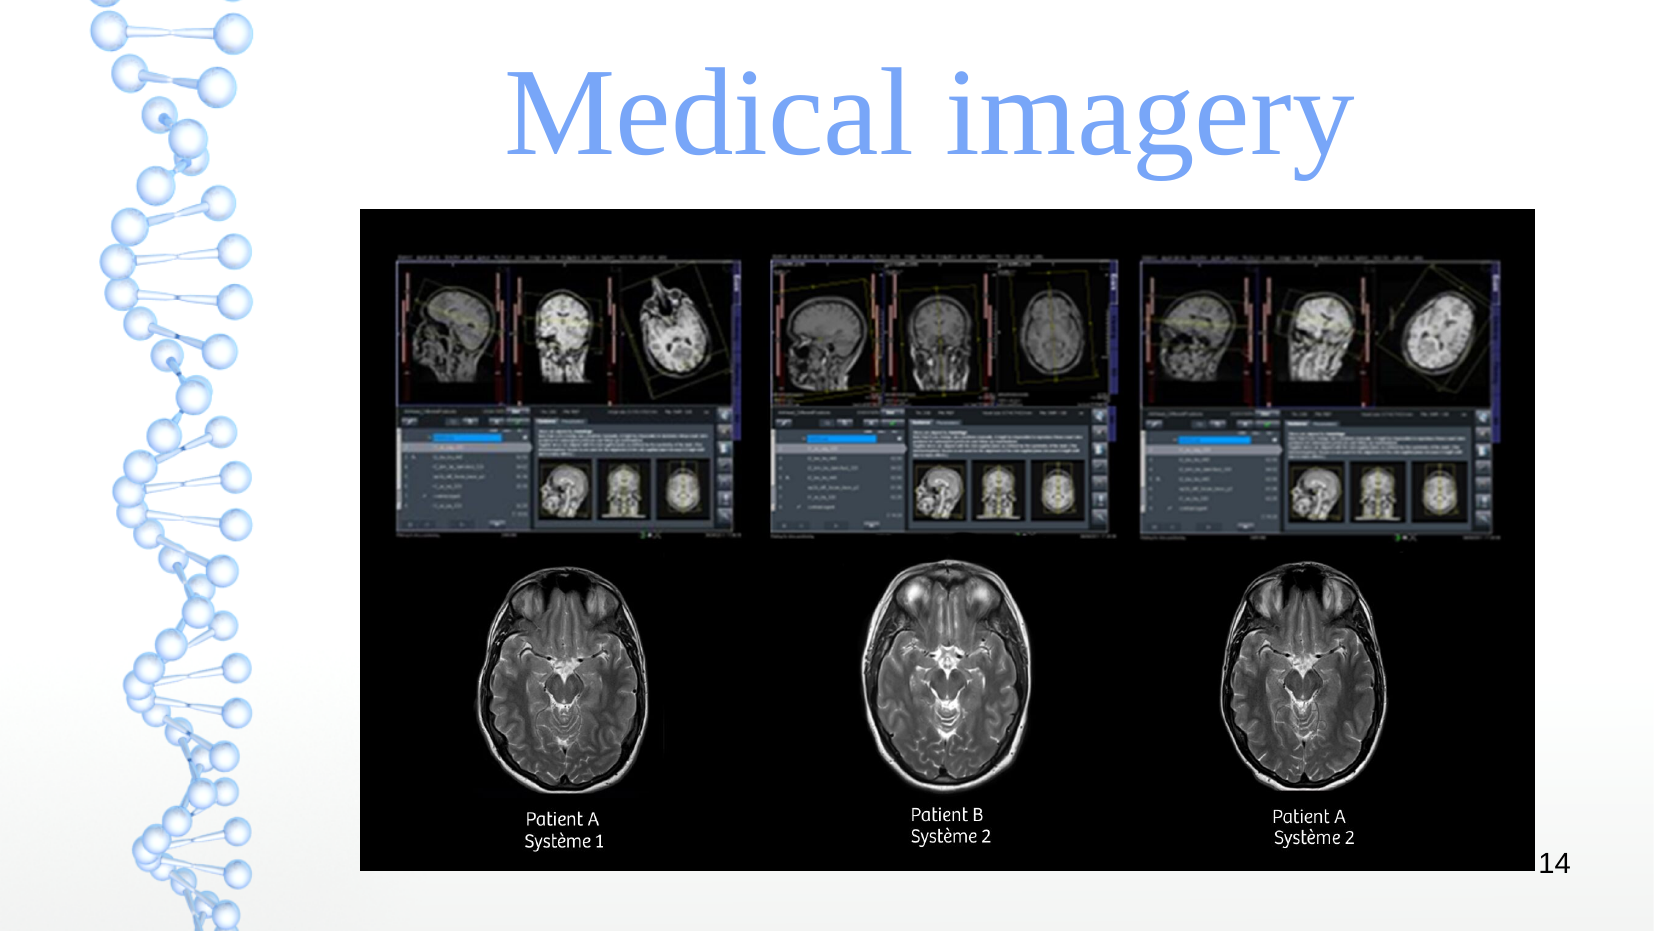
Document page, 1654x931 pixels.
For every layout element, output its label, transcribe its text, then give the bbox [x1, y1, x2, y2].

title Medical imagery [265, 35, 1595, 189]
picture [0, 0, 1654, 931]
